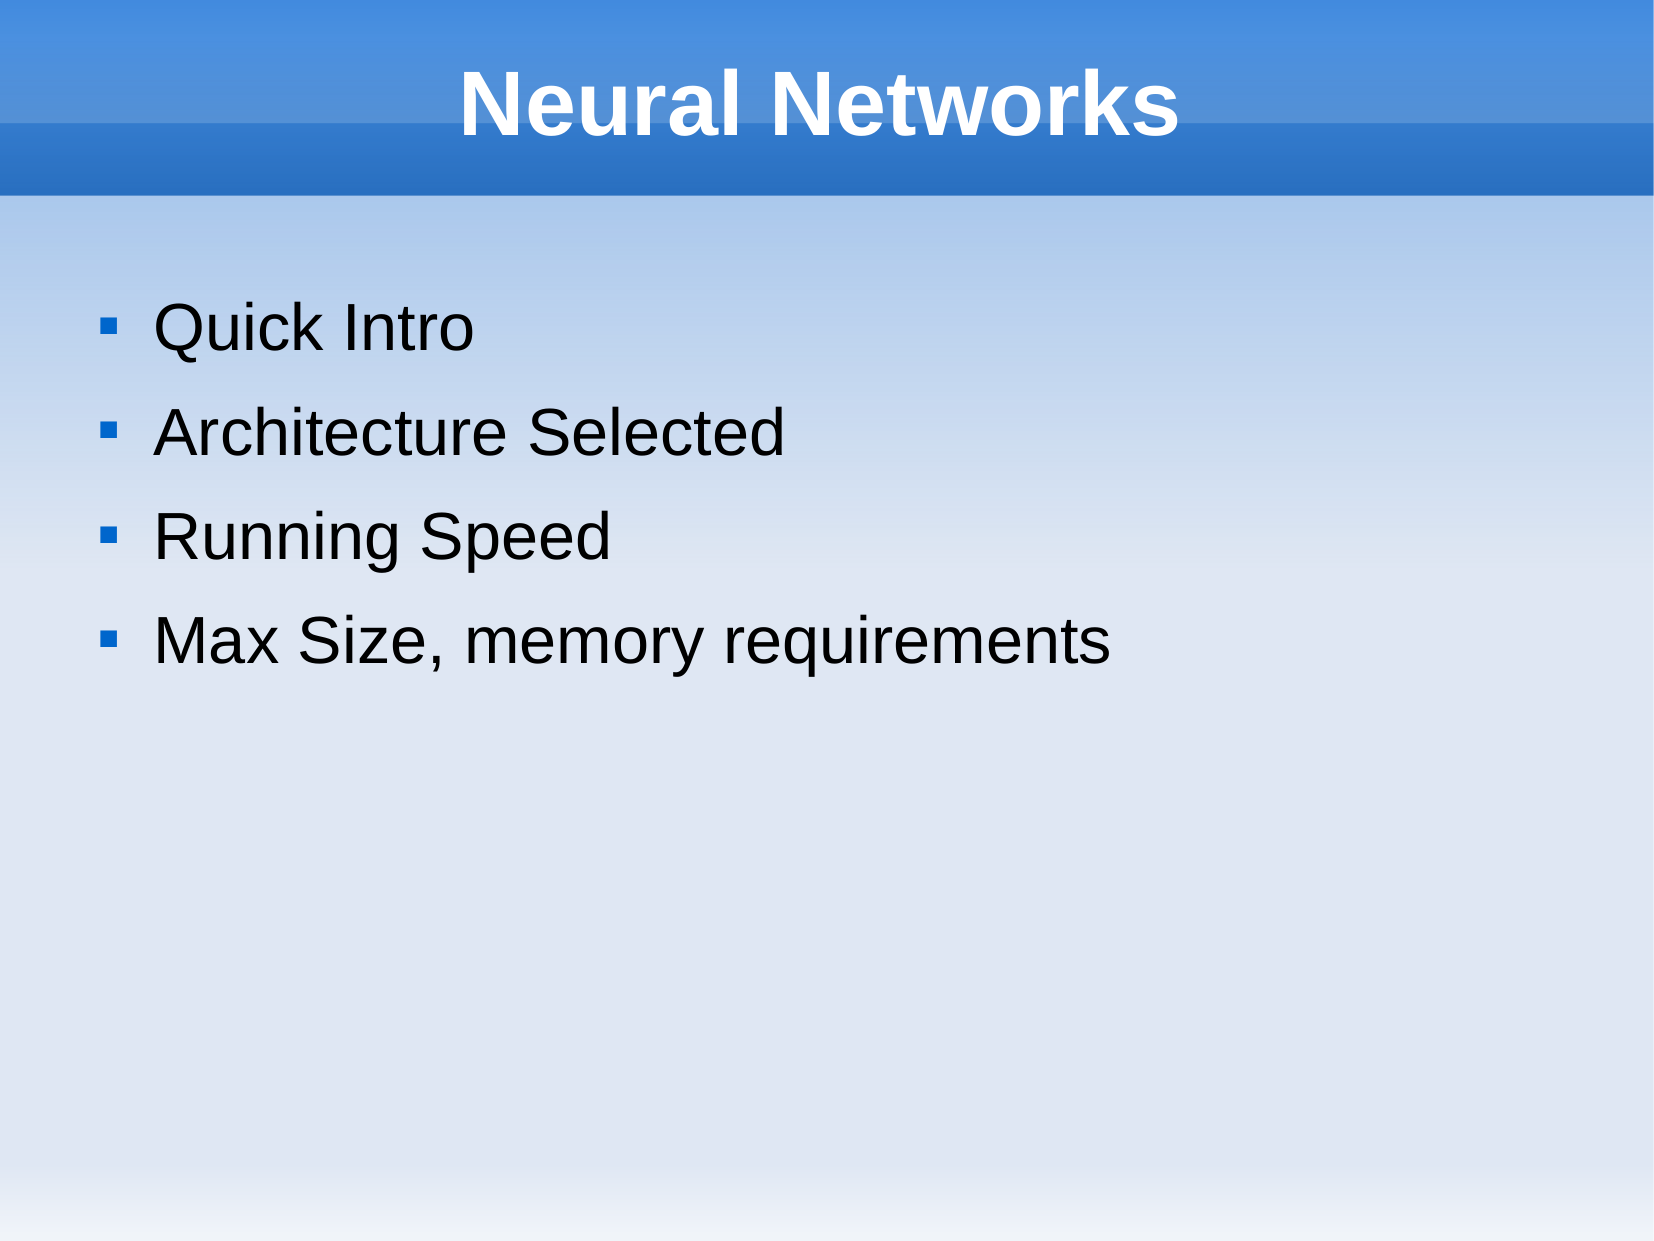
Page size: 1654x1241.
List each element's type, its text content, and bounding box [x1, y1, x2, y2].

picture [0, 0, 1654, 1241]
list Quick Intro Architecture Selected Running Speed Max Size, memory requirements [82, 290, 1571, 1094]
title Neural Networks [76, 7, 1565, 200]
